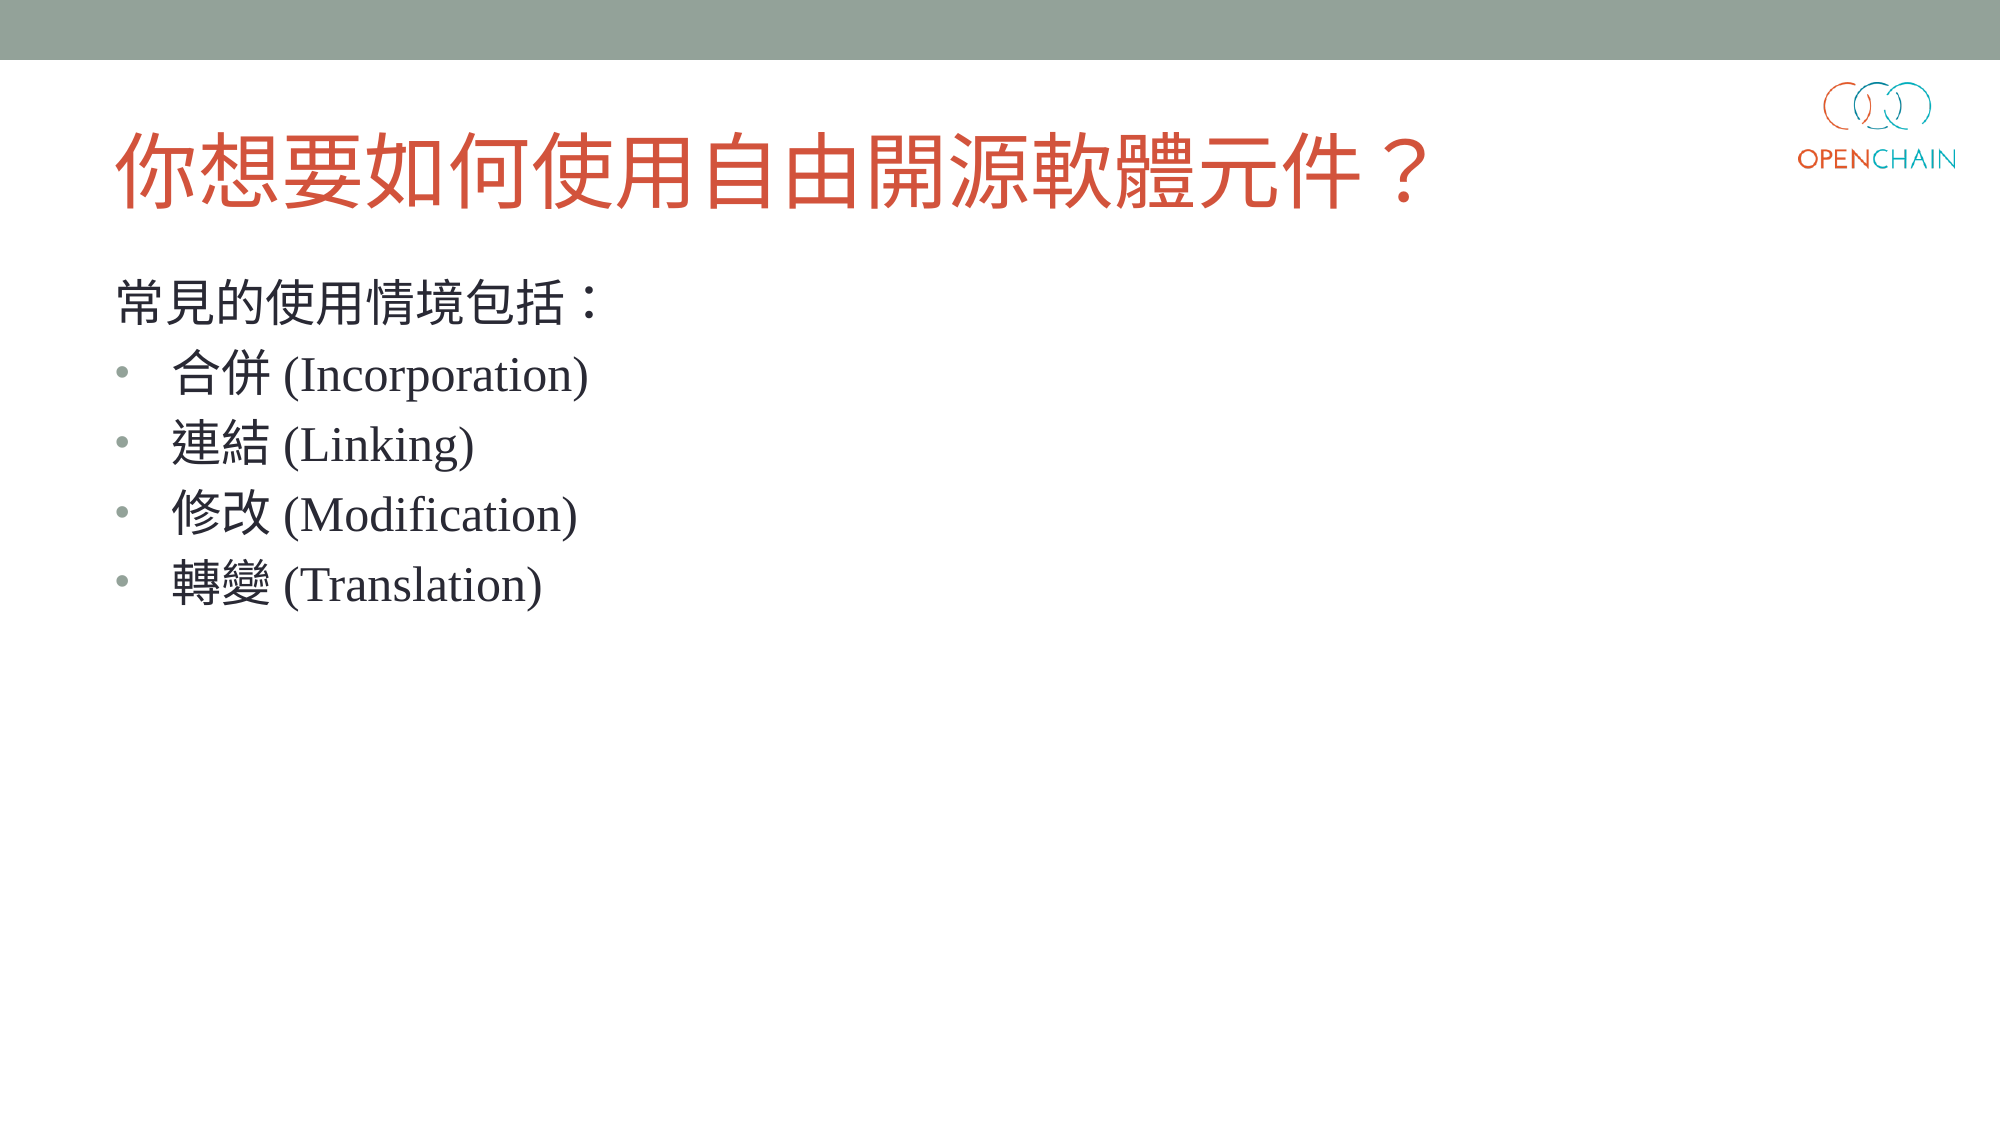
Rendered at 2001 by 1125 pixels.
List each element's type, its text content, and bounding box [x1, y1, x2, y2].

picture [1798, 82, 1955, 169]
title 你想要如何使用自由開源軟體元件？ [99, 87, 1900, 250]
list 常見的使用情境包括： 合併(Incorporation) 連結(Linking) 修改(Modification) 轉變(Translation) [99, 263, 1900, 1064]
